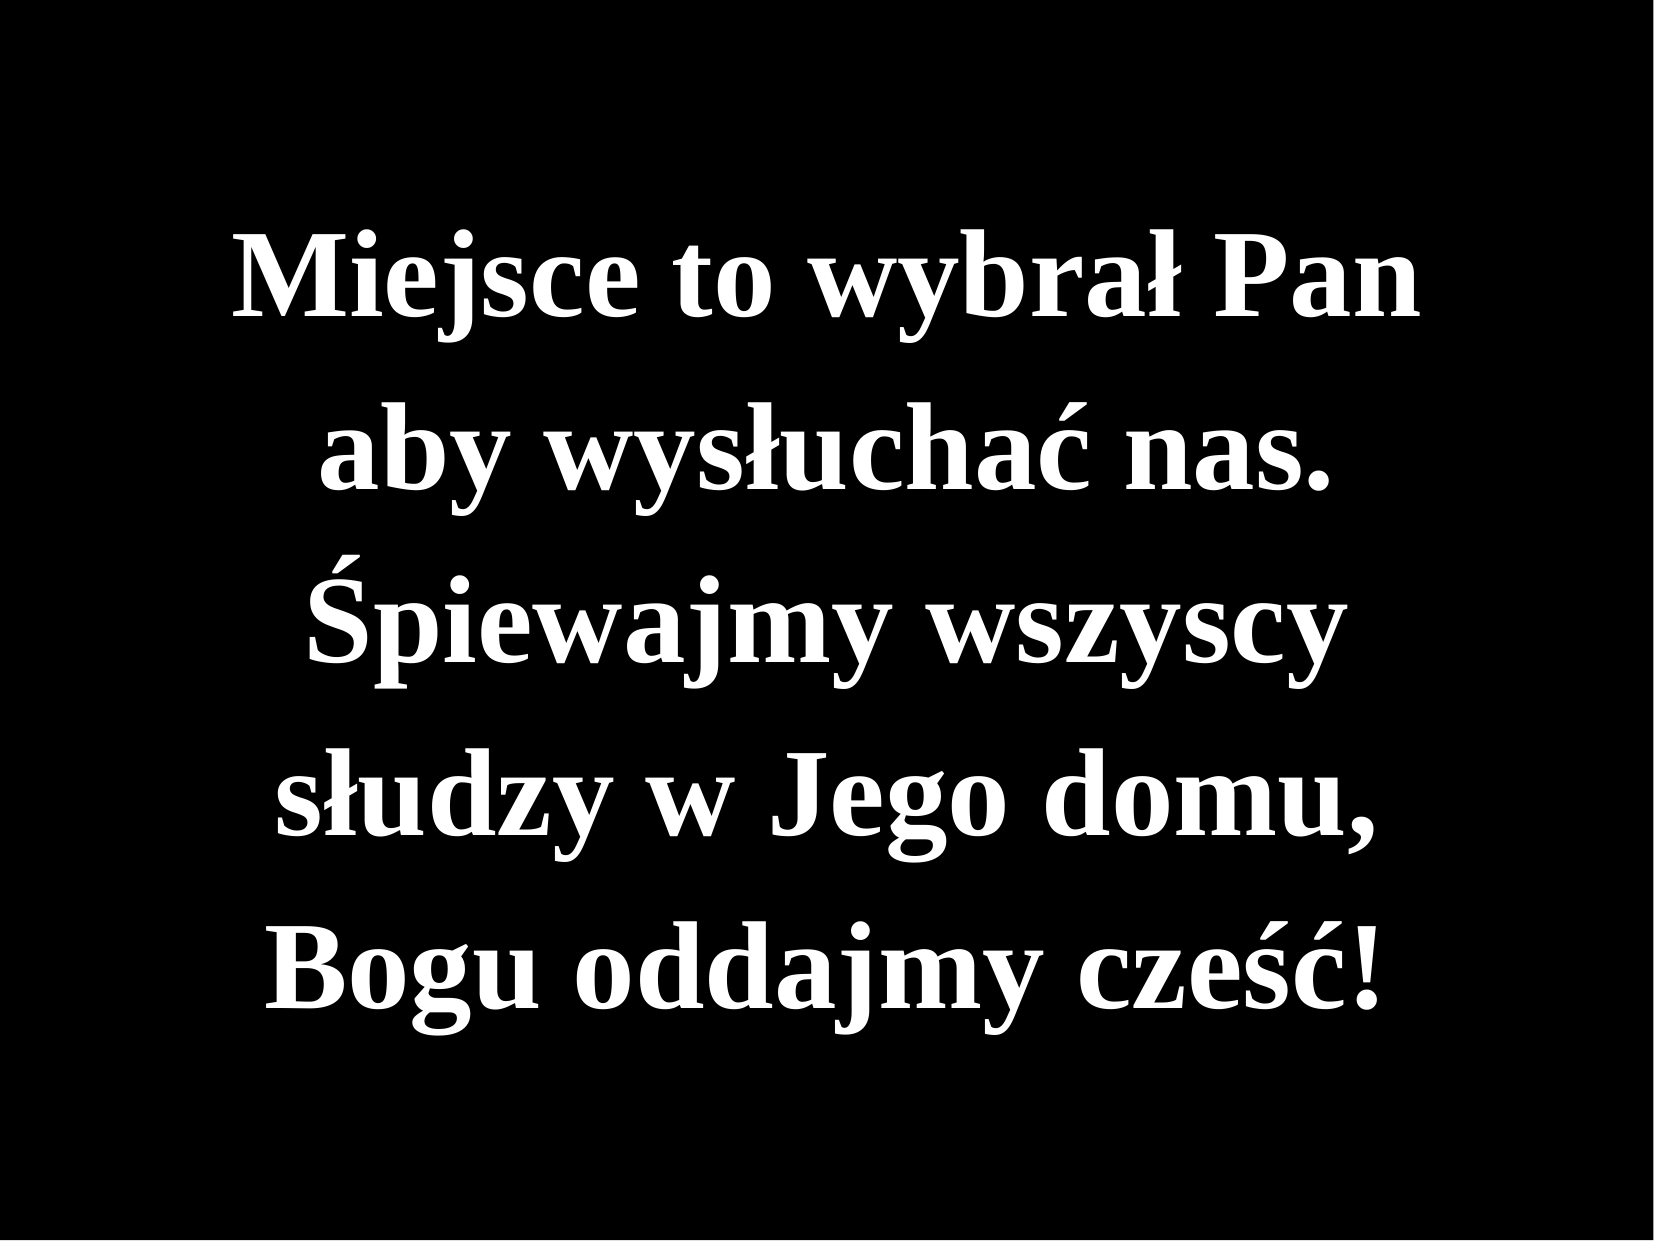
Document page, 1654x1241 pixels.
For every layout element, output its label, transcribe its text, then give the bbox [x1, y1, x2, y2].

title Miejsce to wybrał Pan ppp aby wysłuchać nas. ppp Śpiewajmy wszyscy ppp słudzy w Jego domu, ppp Bogu oddajmy cześć! [0, 0, 1654, 1241]
